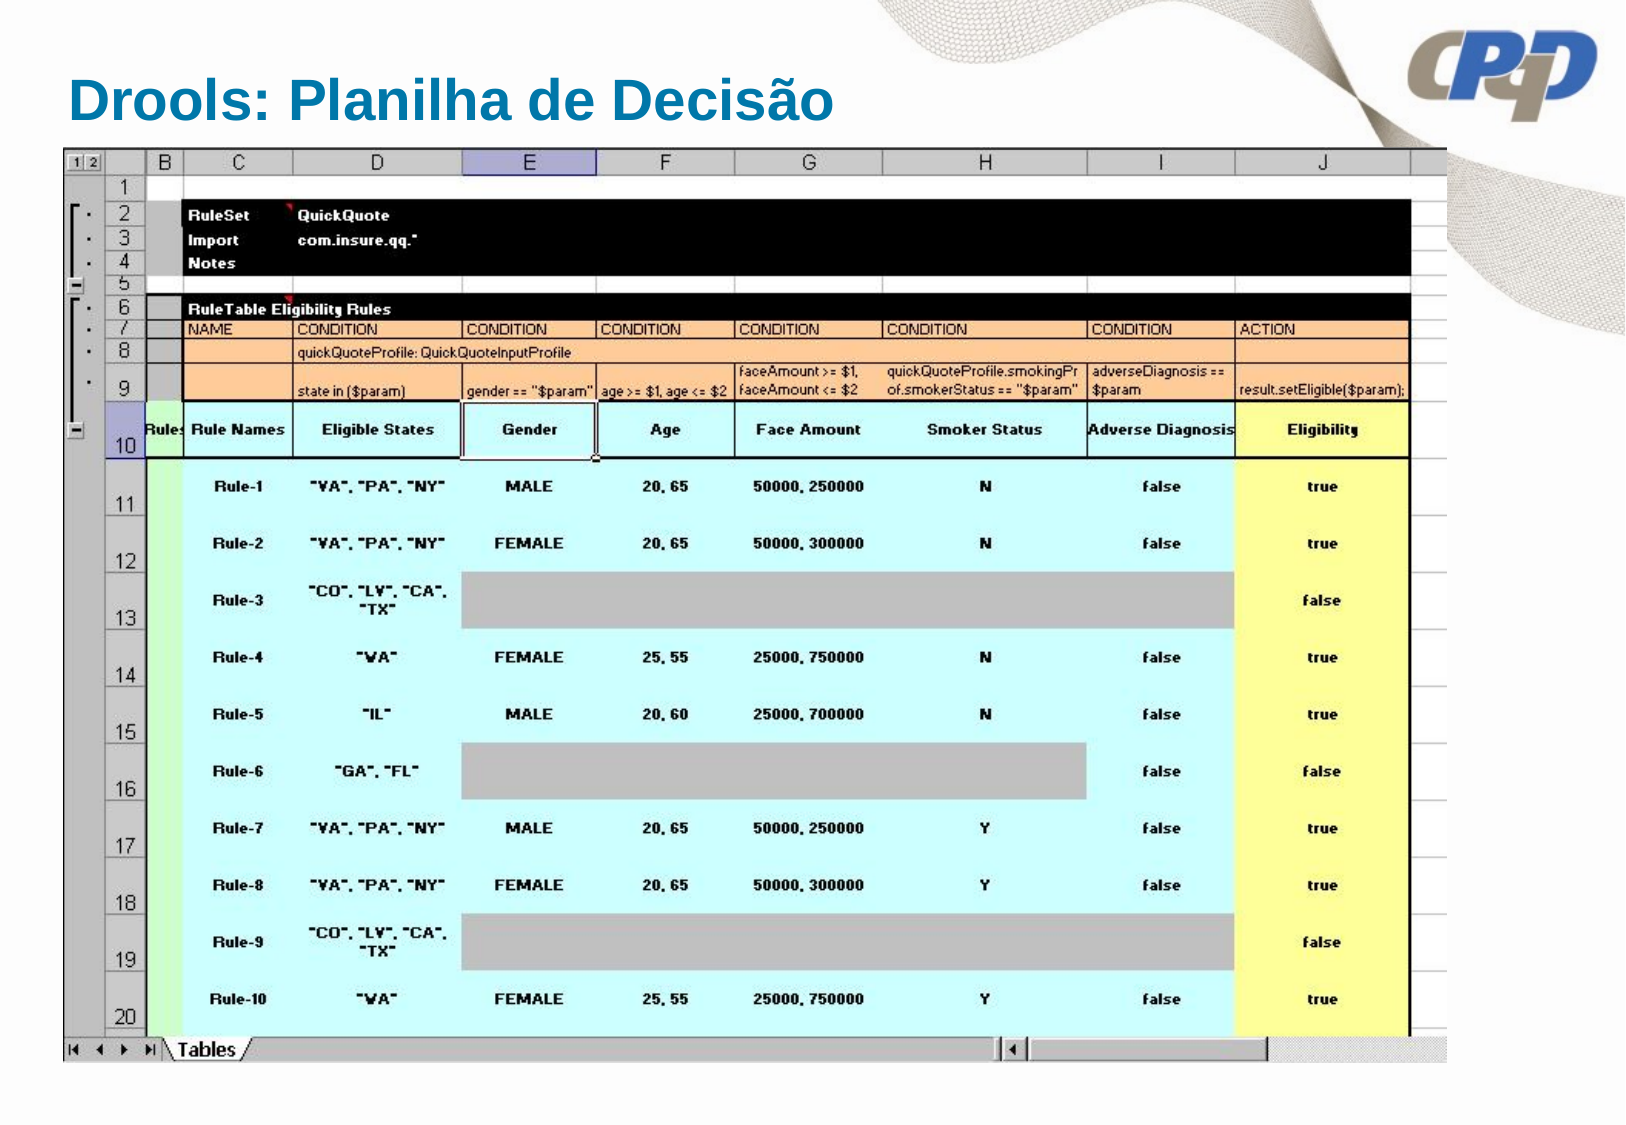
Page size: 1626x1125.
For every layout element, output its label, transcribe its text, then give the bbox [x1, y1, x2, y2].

picture [0, 0, 1626, 1125]
title Drools: Planilha de Decisão [68, 64, 1288, 136]
